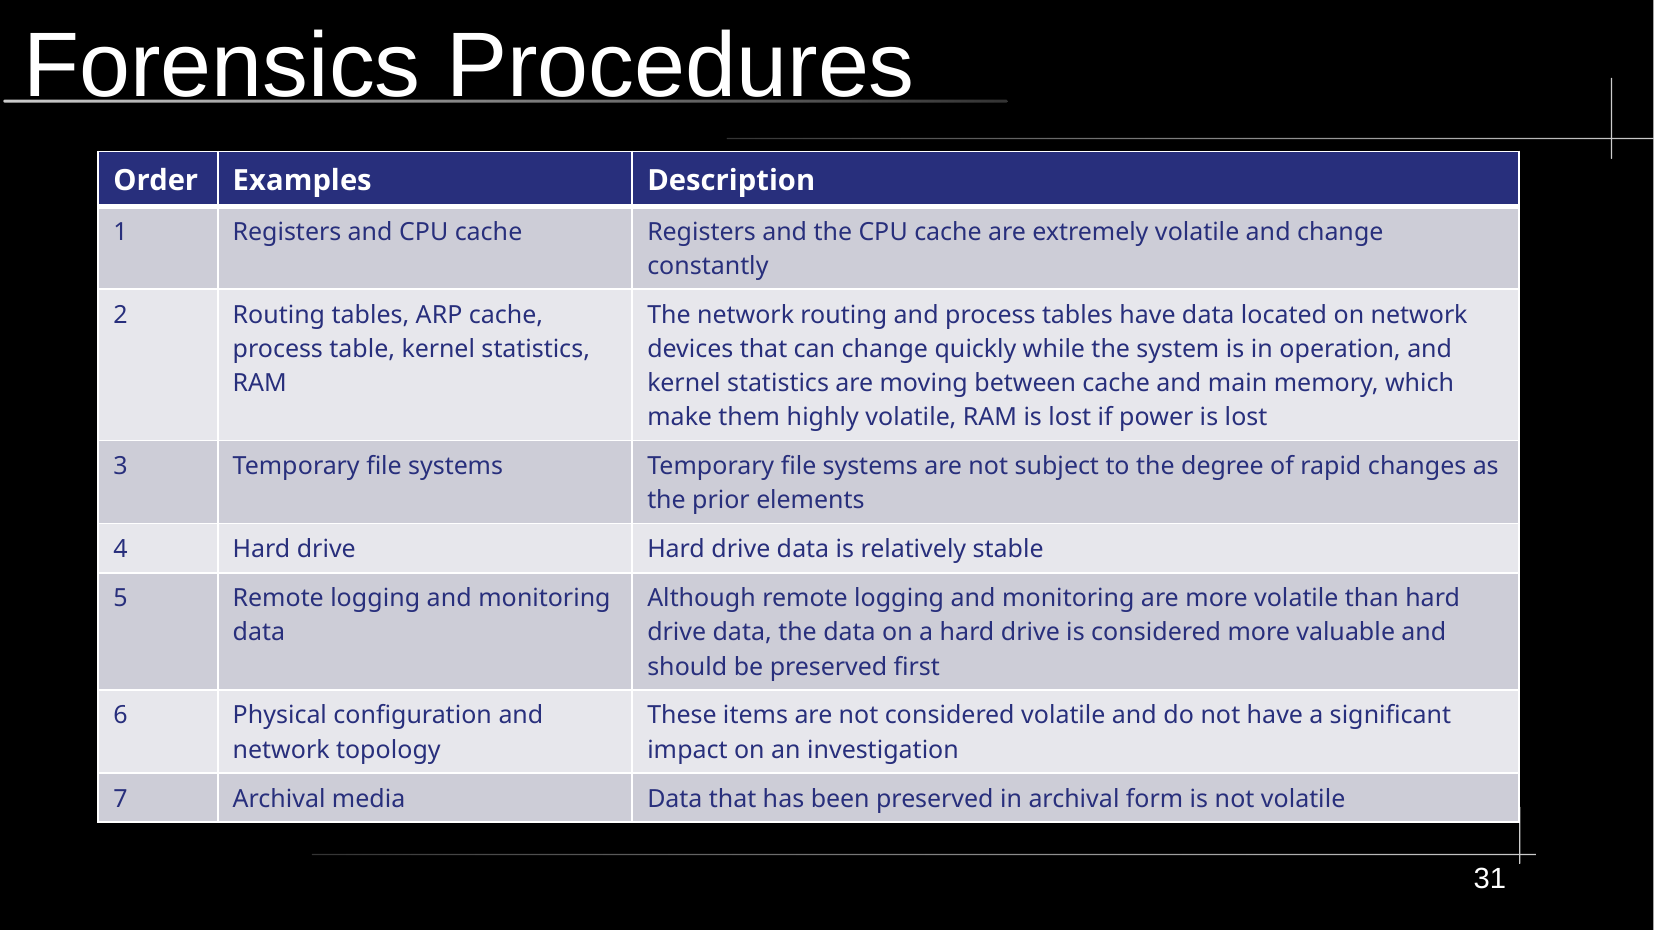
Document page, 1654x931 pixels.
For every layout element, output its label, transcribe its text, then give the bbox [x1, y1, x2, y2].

table_cell Temporary file systems are not subject to the degree of rapid changes as the prior elements [633, 441, 1518, 523]
table_cell Registers and CPU cache [219, 209, 631, 288]
table_cell Routing tables, ARP cache, process table, kernel statistics, RAM [219, 290, 631, 440]
table_cell 3 [99, 441, 217, 523]
table_header Description [633, 152, 1518, 204]
table_cell 4 [99, 524, 217, 572]
table_cell Registers and the CPU cache are extremely volatile and change constantly [633, 209, 1518, 288]
title Forensics Procedures [23, 11, 1589, 119]
table_cell 6 [99, 691, 217, 772]
table_cell 1 [99, 209, 217, 288]
table_cell Hard drive data is relatively stable [633, 524, 1518, 572]
table_cell Remote logging and monitoring data [219, 574, 631, 689]
table_header Order [99, 152, 217, 204]
table_header Examples [219, 152, 631, 204]
table_cell Hard drive [219, 524, 631, 572]
table_cell 5 [99, 574, 217, 689]
table_cell Temporary file systems [219, 441, 631, 523]
table_cell Archival media [219, 774, 631, 821]
table_cell Data that has been preserved in archival form is not volatile [633, 774, 1518, 821]
table_cell Physical configuration and network topology [219, 691, 631, 772]
table_cell 7 [99, 774, 217, 821]
table_cell The network routing and process tables have data located on network devices that can change quickly while the system is in operation, and kernel statistics are moving between cache and main memory, which make them highly volatile, RAM is lost if power is lost [633, 290, 1518, 440]
table_cell 2 [99, 290, 217, 440]
table_cell Although remote logging and monitoring are more volatile than hard drive data, the data on a hard drive is considered more valuable and should be preserved first [633, 574, 1518, 689]
table_cell These items are not considered volatile and do not have a significant impact on an investigation [633, 691, 1518, 772]
